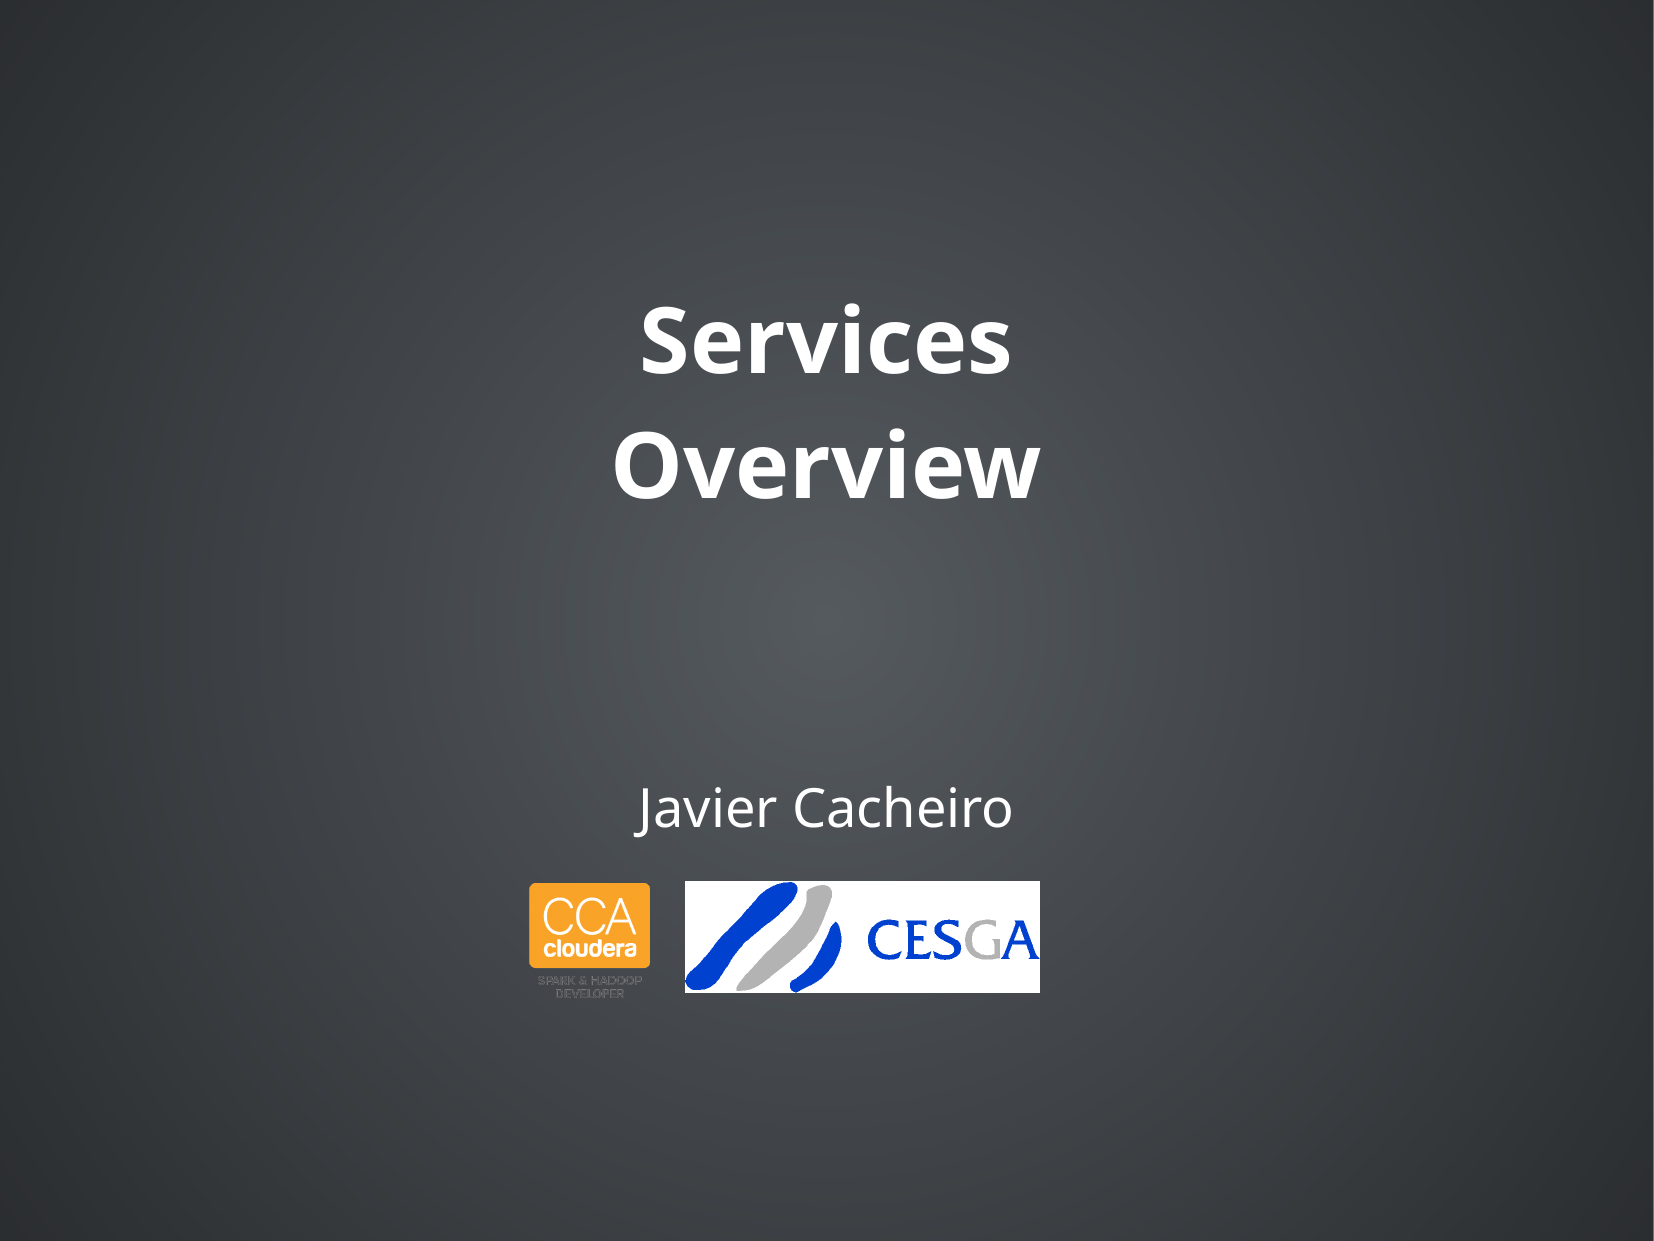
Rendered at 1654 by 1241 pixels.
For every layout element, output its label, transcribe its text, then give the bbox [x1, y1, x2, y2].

title Services Overview [82, 293, 1571, 509]
picture [0, 0, 1654, 1241]
title Javier Cacheiro [82, 740, 1571, 948]
